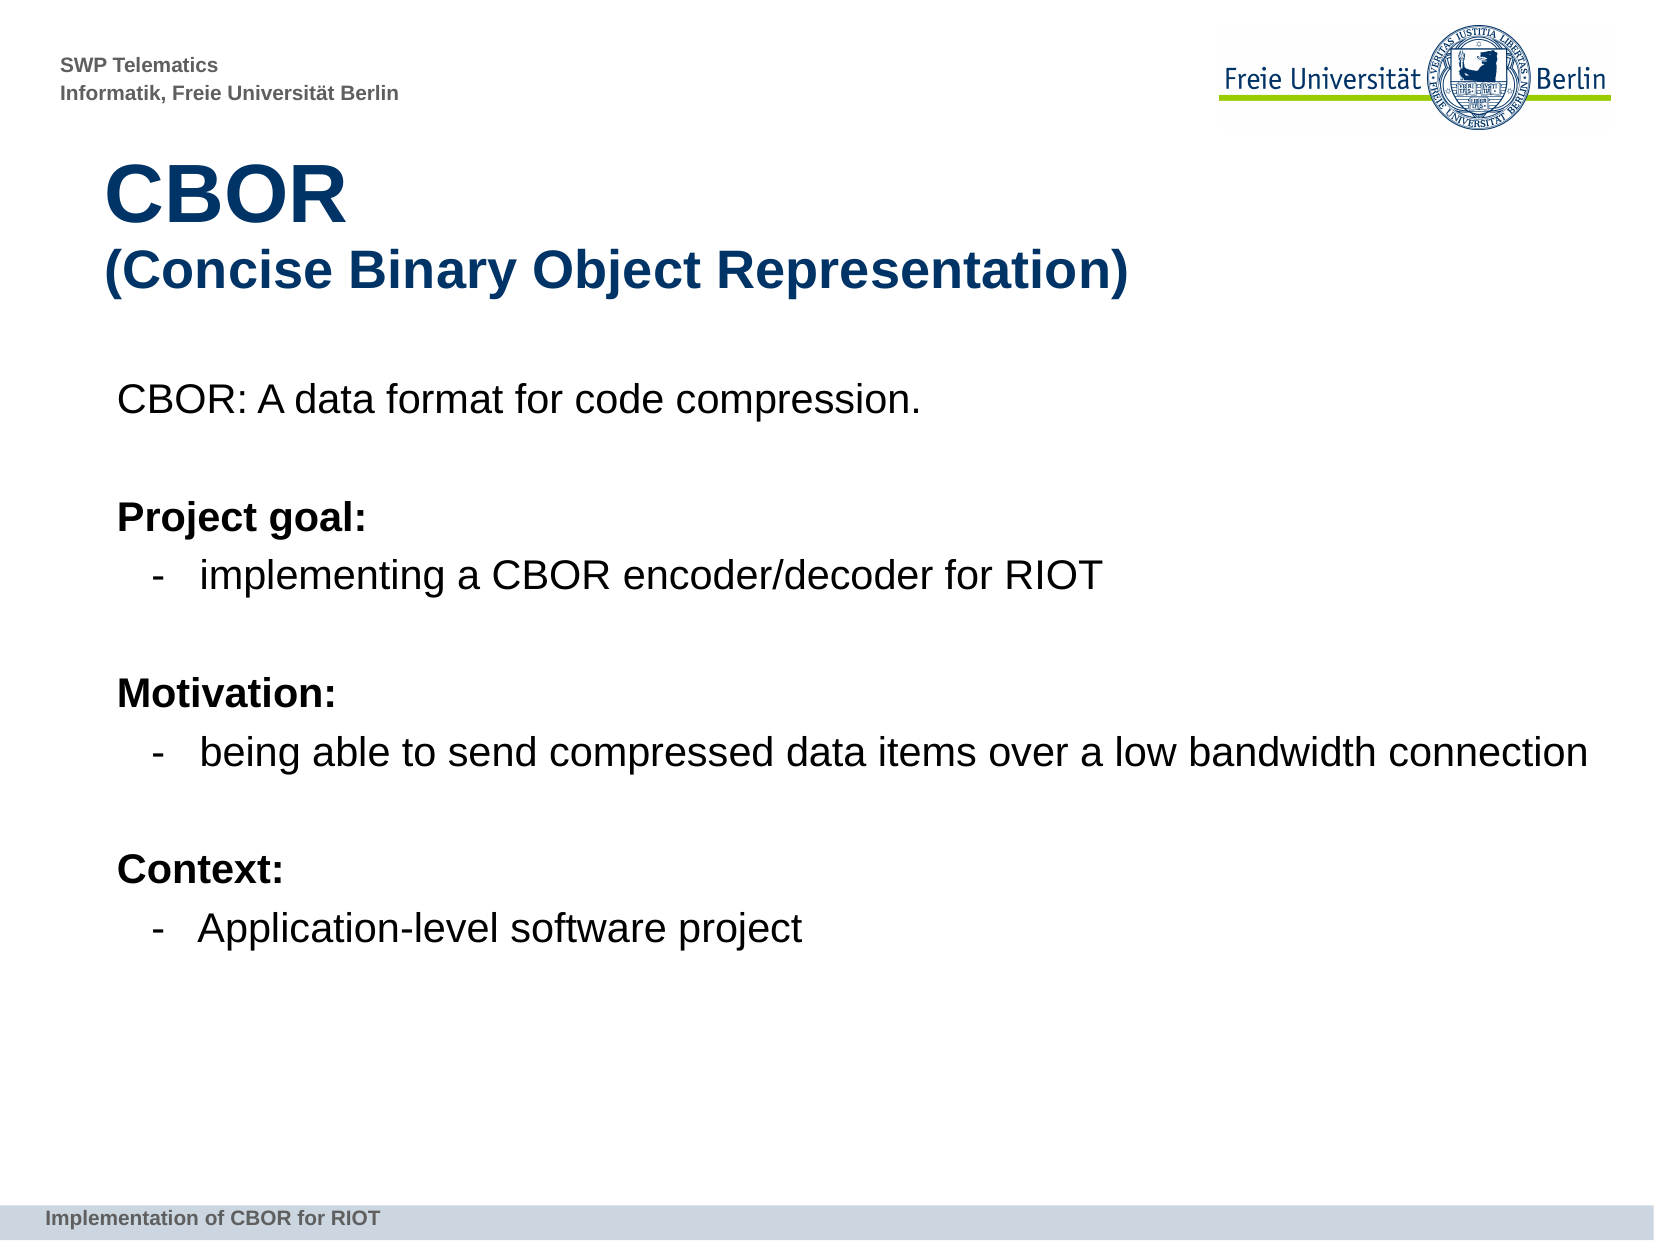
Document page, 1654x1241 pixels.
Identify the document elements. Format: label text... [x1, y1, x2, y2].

picture [1219, 25, 1611, 130]
title CBOR (Concise Binary Object Representation) [45, 147, 1609, 301]
list CBOR: A data format for code compression. Project goal: - implementing a CBOR encoder/decoder for RIOT Motivation: - being able to send compressed data items over a low bandwidth connection Context: - Application-level software project [116, 375, 1654, 1126]
